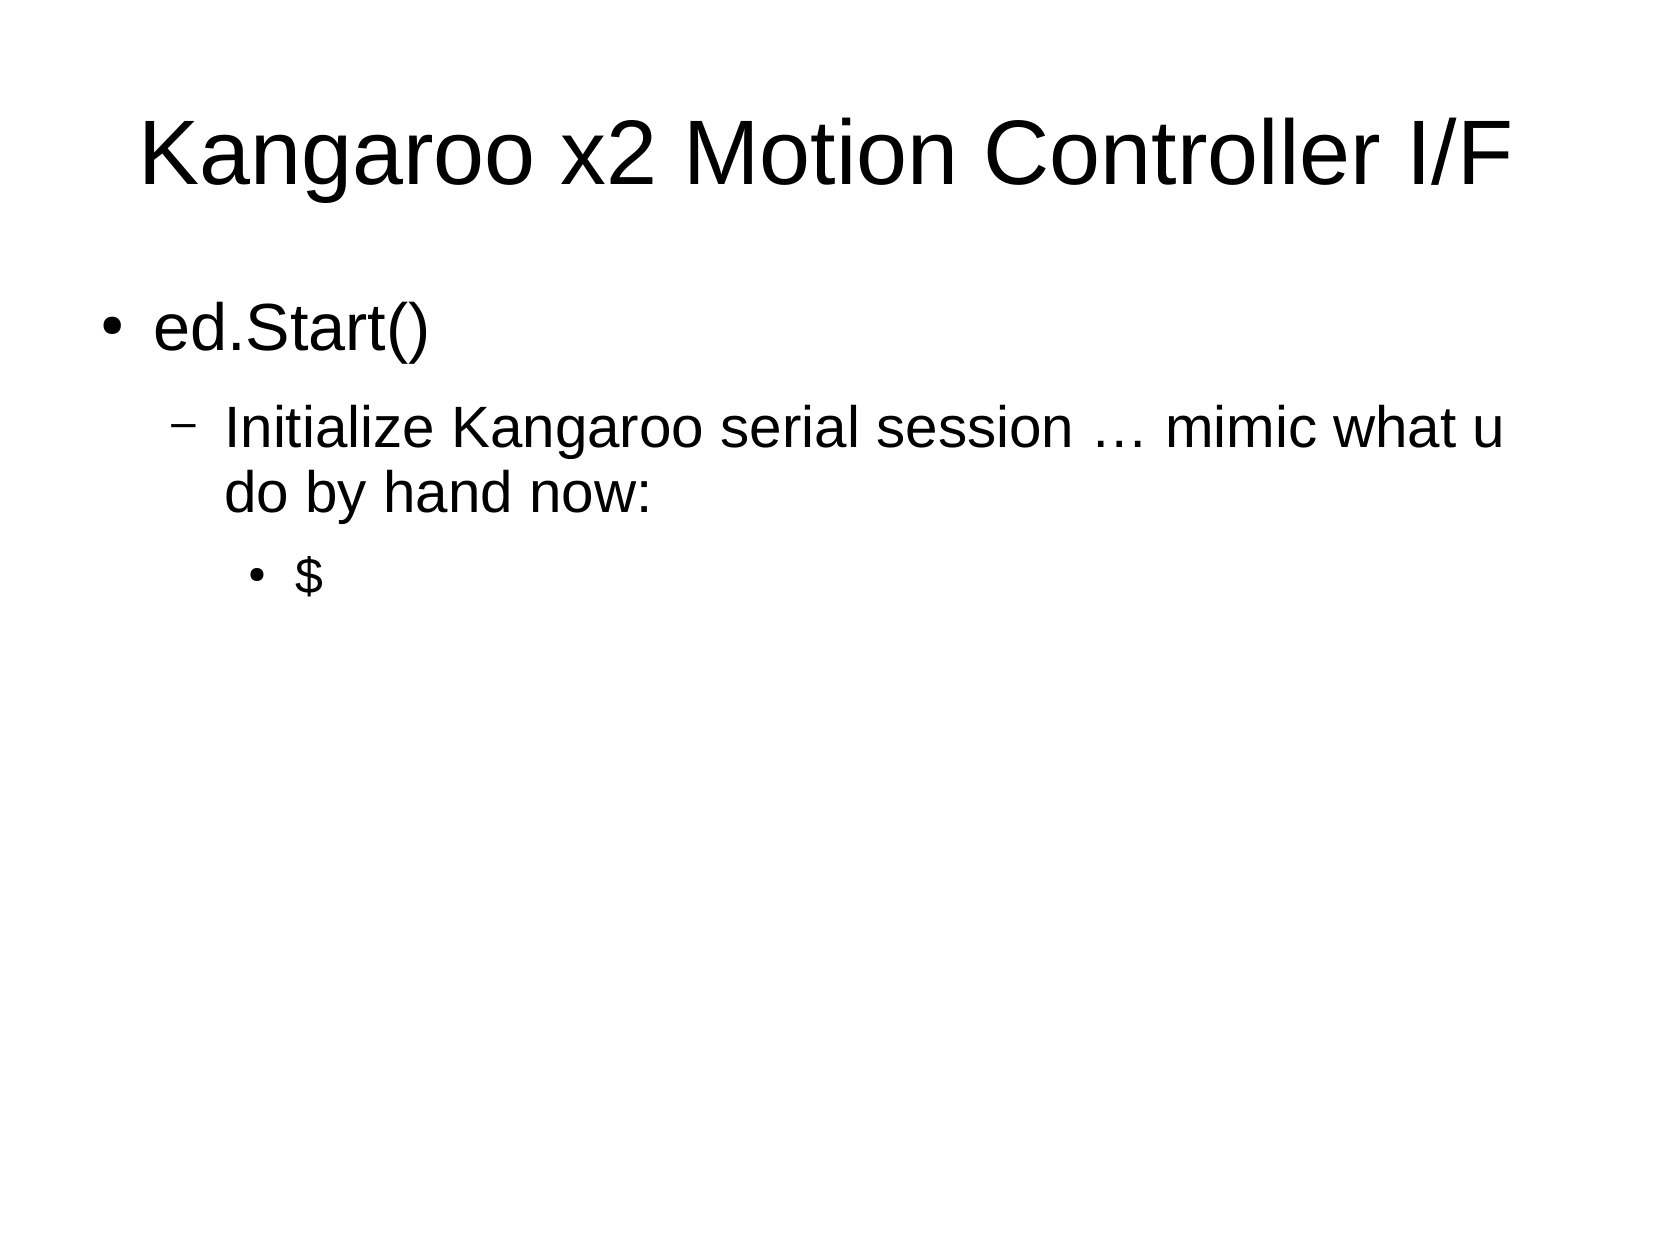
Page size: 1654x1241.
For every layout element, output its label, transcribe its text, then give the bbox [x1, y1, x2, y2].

list ed.Start() Initialize Kangaroo serial session … mimic what u do by hand now: $ [82, 290, 1571, 1010]
title Kangaroo x2 Motion Controller I/F [82, 49, 1571, 257]
